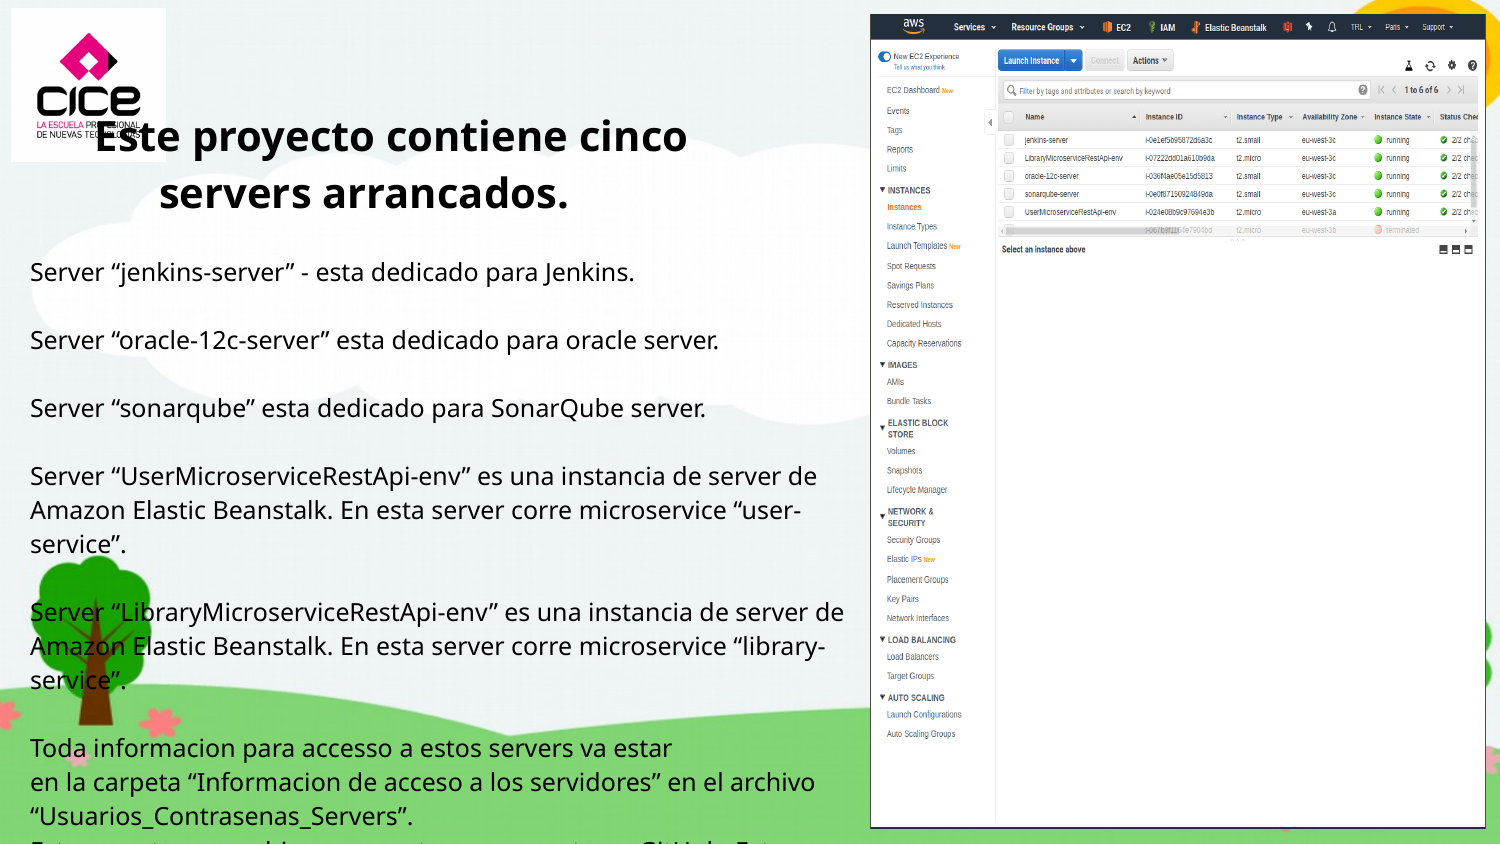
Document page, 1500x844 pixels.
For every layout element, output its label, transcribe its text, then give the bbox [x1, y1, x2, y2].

title Este proyecto contiene cinco servers arrancados. Server “jenkins-server” - esta dedicado para Jenkins. Server “oracle-12c-server” esta dedicado para oracle server. Server “sonarqube” esta dedicado para SonarQube server. Server “UserMicroserviceRestApi-env” es una instancia de server de Amazon Elastic Beanstalk. En esta server corre microservice “user-service”. Server “LibraryMicroserviceRestApi-env” es una instancia de server de Amazon Elastic Beanstalk. En esta server corre microservice “library-service”. Toda informacion para accesso a estos servers va estar en la carpeta “Informacion de acceso a los servidores” en el archivo “Usuarios_Contrasenas_Servers”. Esta carpeta con archivo no va estar en proyecto en GitHub. Esta carpeta se va pasar por privado. Es por la seguridad. [30, 183, 856, 826]
picture [0, 0, 1500, 844]
